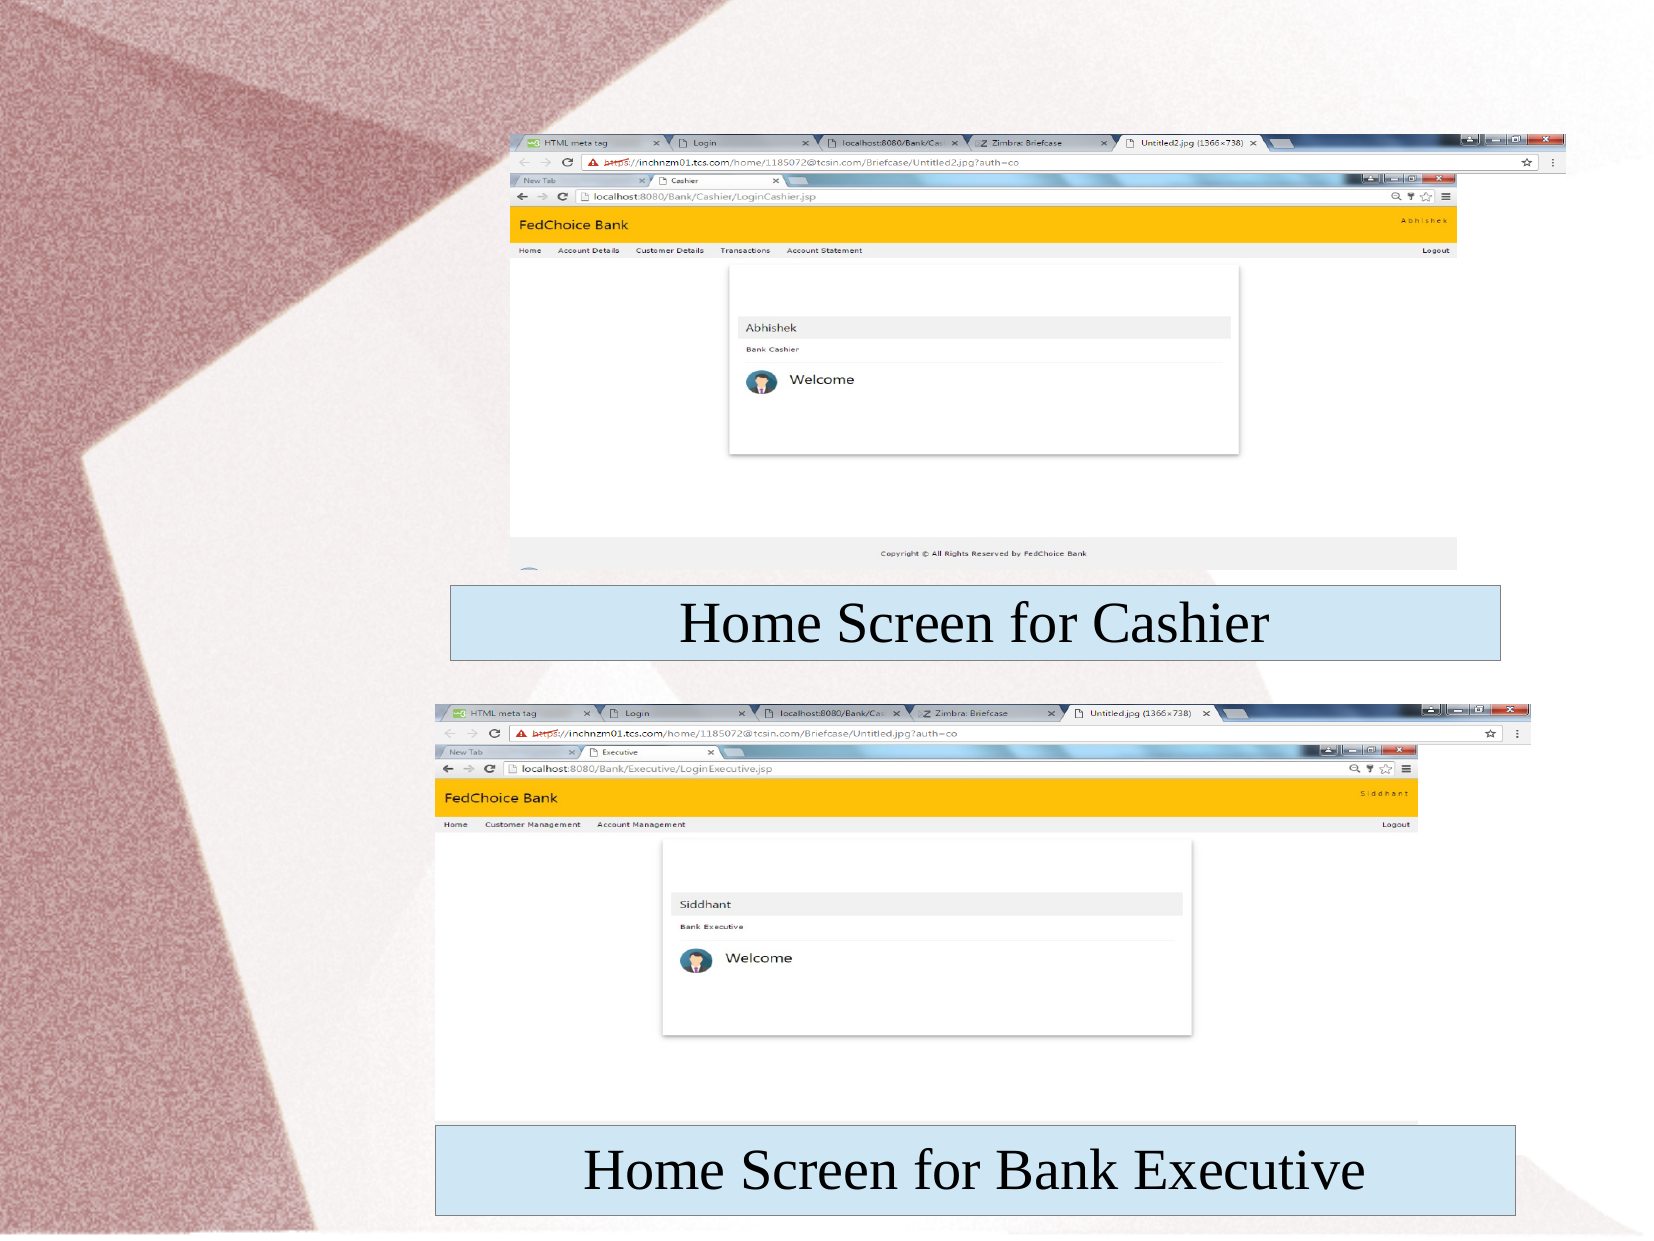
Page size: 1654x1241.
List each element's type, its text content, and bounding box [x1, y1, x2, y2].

text_box Home Screen for Bank Executive [435, 1125, 1516, 1216]
picture [0, 0, 1654, 1241]
text_box Home Screen for Cashier [450, 585, 1501, 661]
